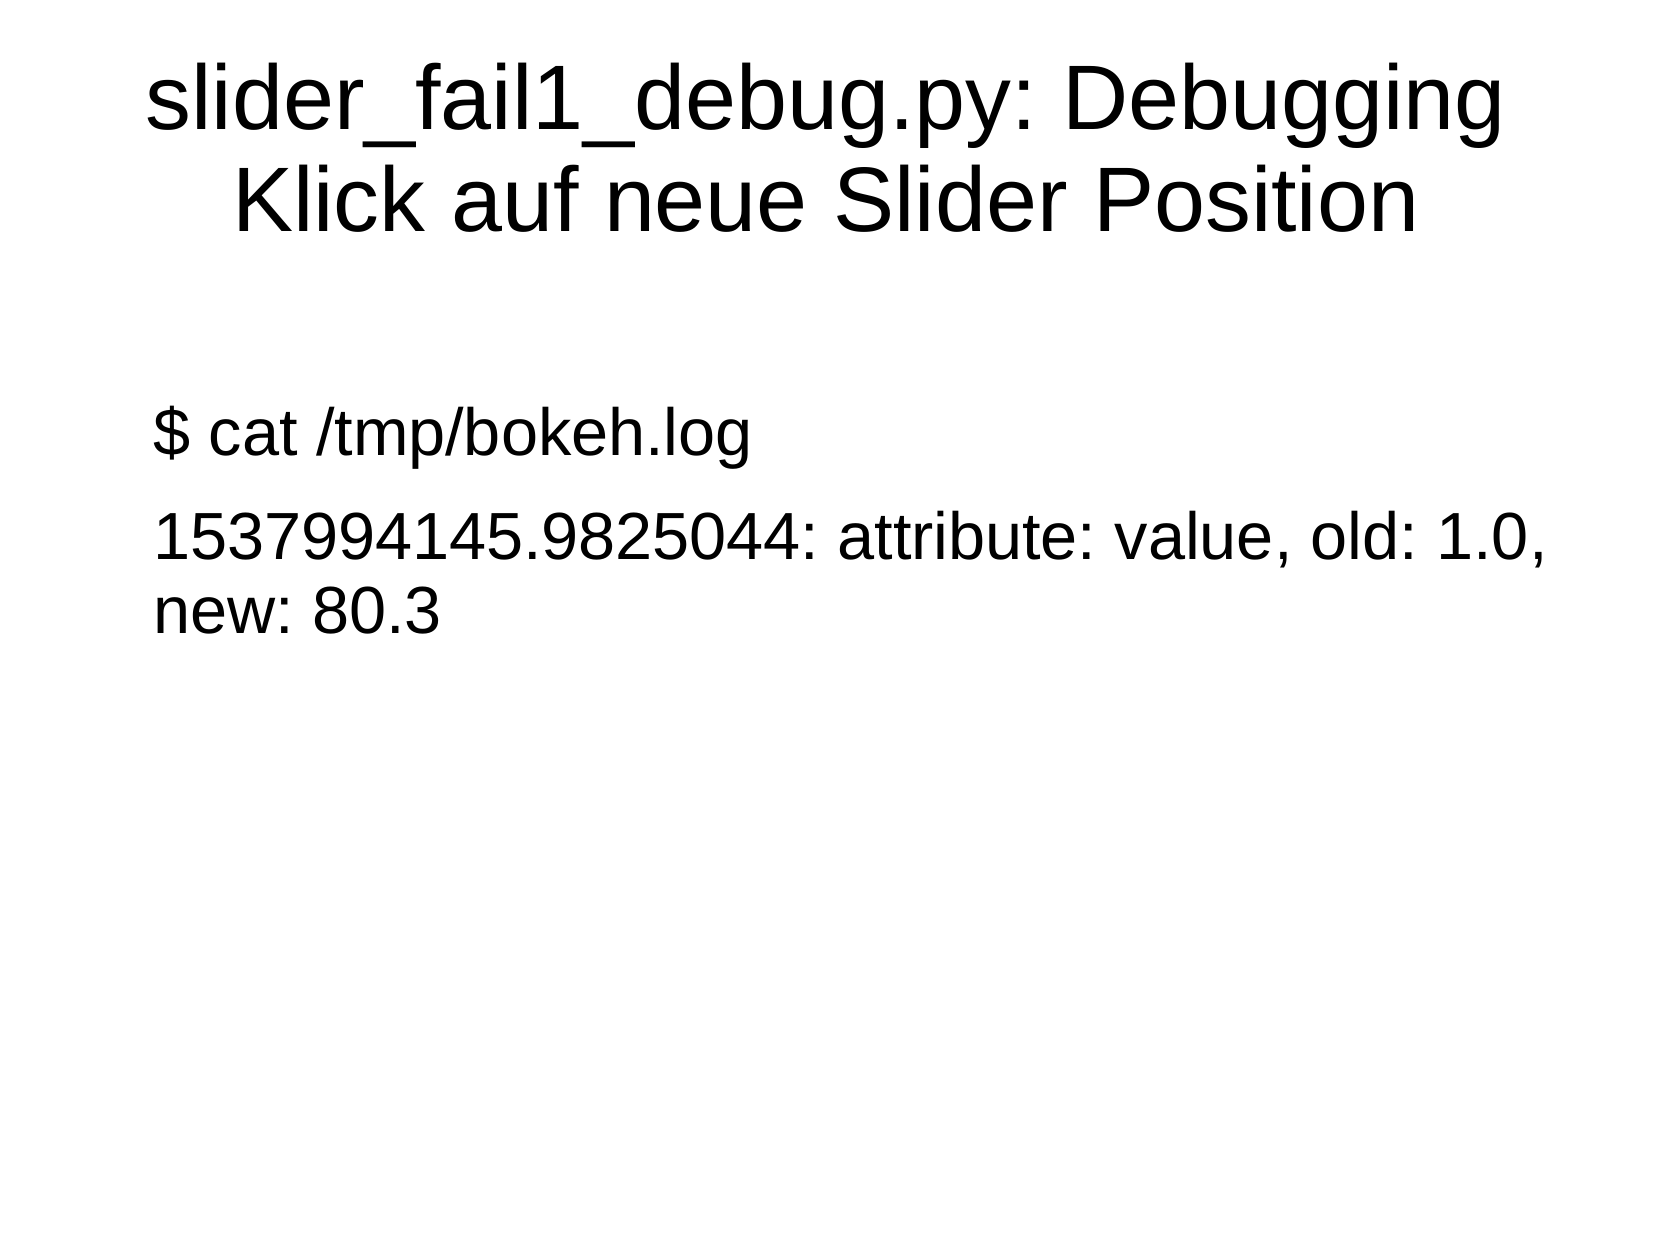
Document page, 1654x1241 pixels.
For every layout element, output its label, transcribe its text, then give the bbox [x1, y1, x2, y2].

list $ cat /tmp/bokeh.log 1537994145.9825044: attribute: value, old: 1.0, new: 80.3 [82, 290, 1571, 1010]
title slider_fail1_debug.py: Debugging Klick auf neue Slider Position [82, 46, 1571, 290]
